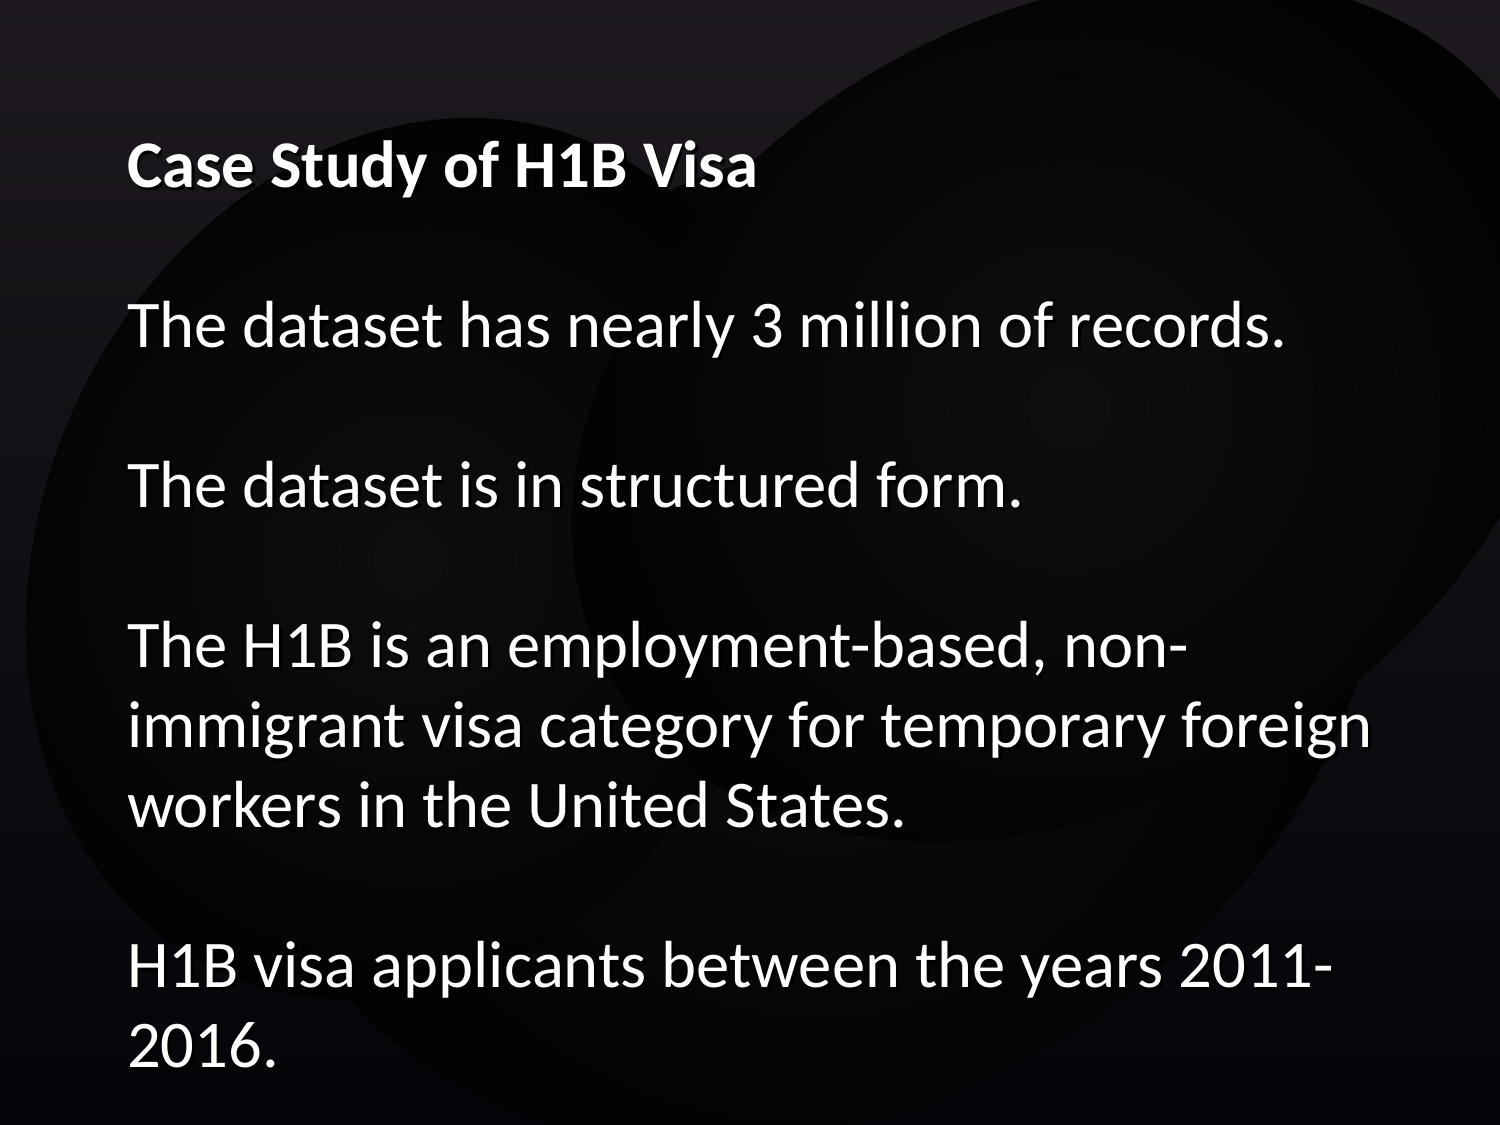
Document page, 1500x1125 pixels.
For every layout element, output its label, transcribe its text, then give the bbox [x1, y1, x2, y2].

title Case Study of H1B Visa The dataset has nearly 3 million of records. The dataset is in structured form. The H1B is an employment-based, non-immigrant visa category for temporary foreign workers in the United States. H1B visa applicants between the years 2011-2016. [112, 113, 1400, 1047]
